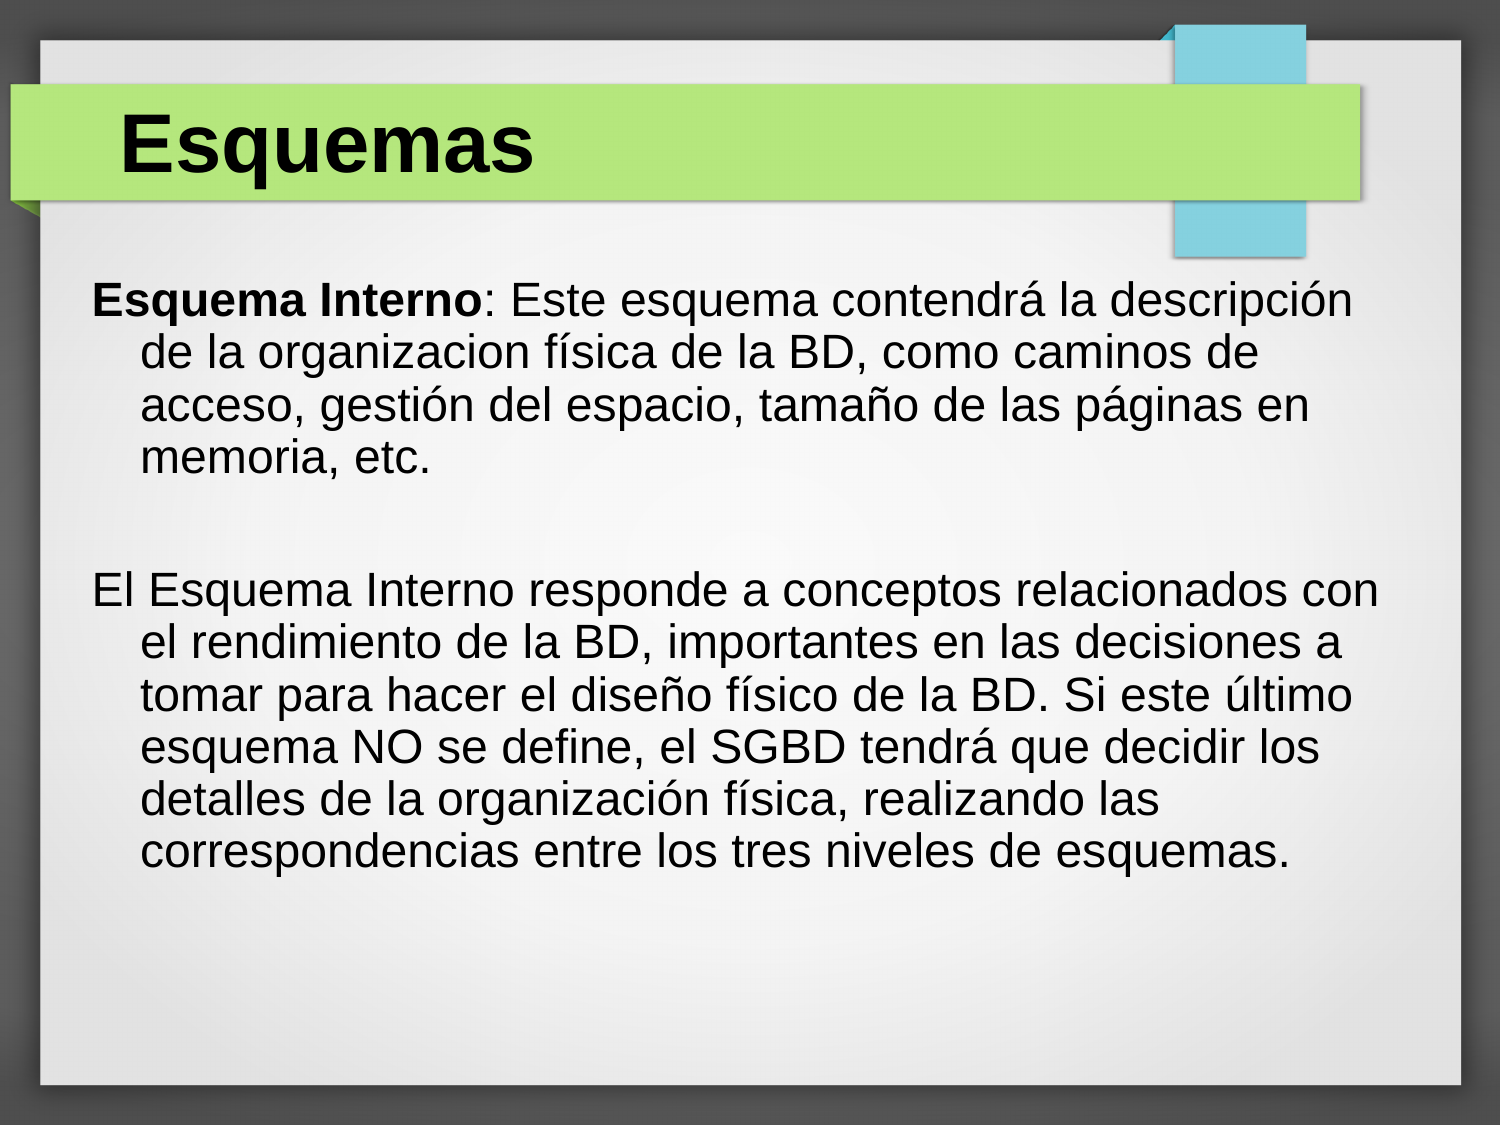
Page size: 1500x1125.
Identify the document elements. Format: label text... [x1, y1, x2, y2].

title Esquemas [75, 85, 1147, 193]
picture [0, 0, 1500, 1125]
list Esquema Interno: Este esquema contendrá la descripción de la organizacion física de la BD, como caminos de acceso, gestión del espacio, tamaño de las páginas en memoria, etc. El Esquema Interno responde a conceptos relacionados con el rendimiento de la BD, importantes en las decisiones a tomar para hacer el diseño físico de la BD. Si este último esquema NO se define, el SGBD tendrá que decidir los detalles de la organización física, realizando las correspondencias entre los tres niveles de esquemas. [75, 267, 1426, 921]
